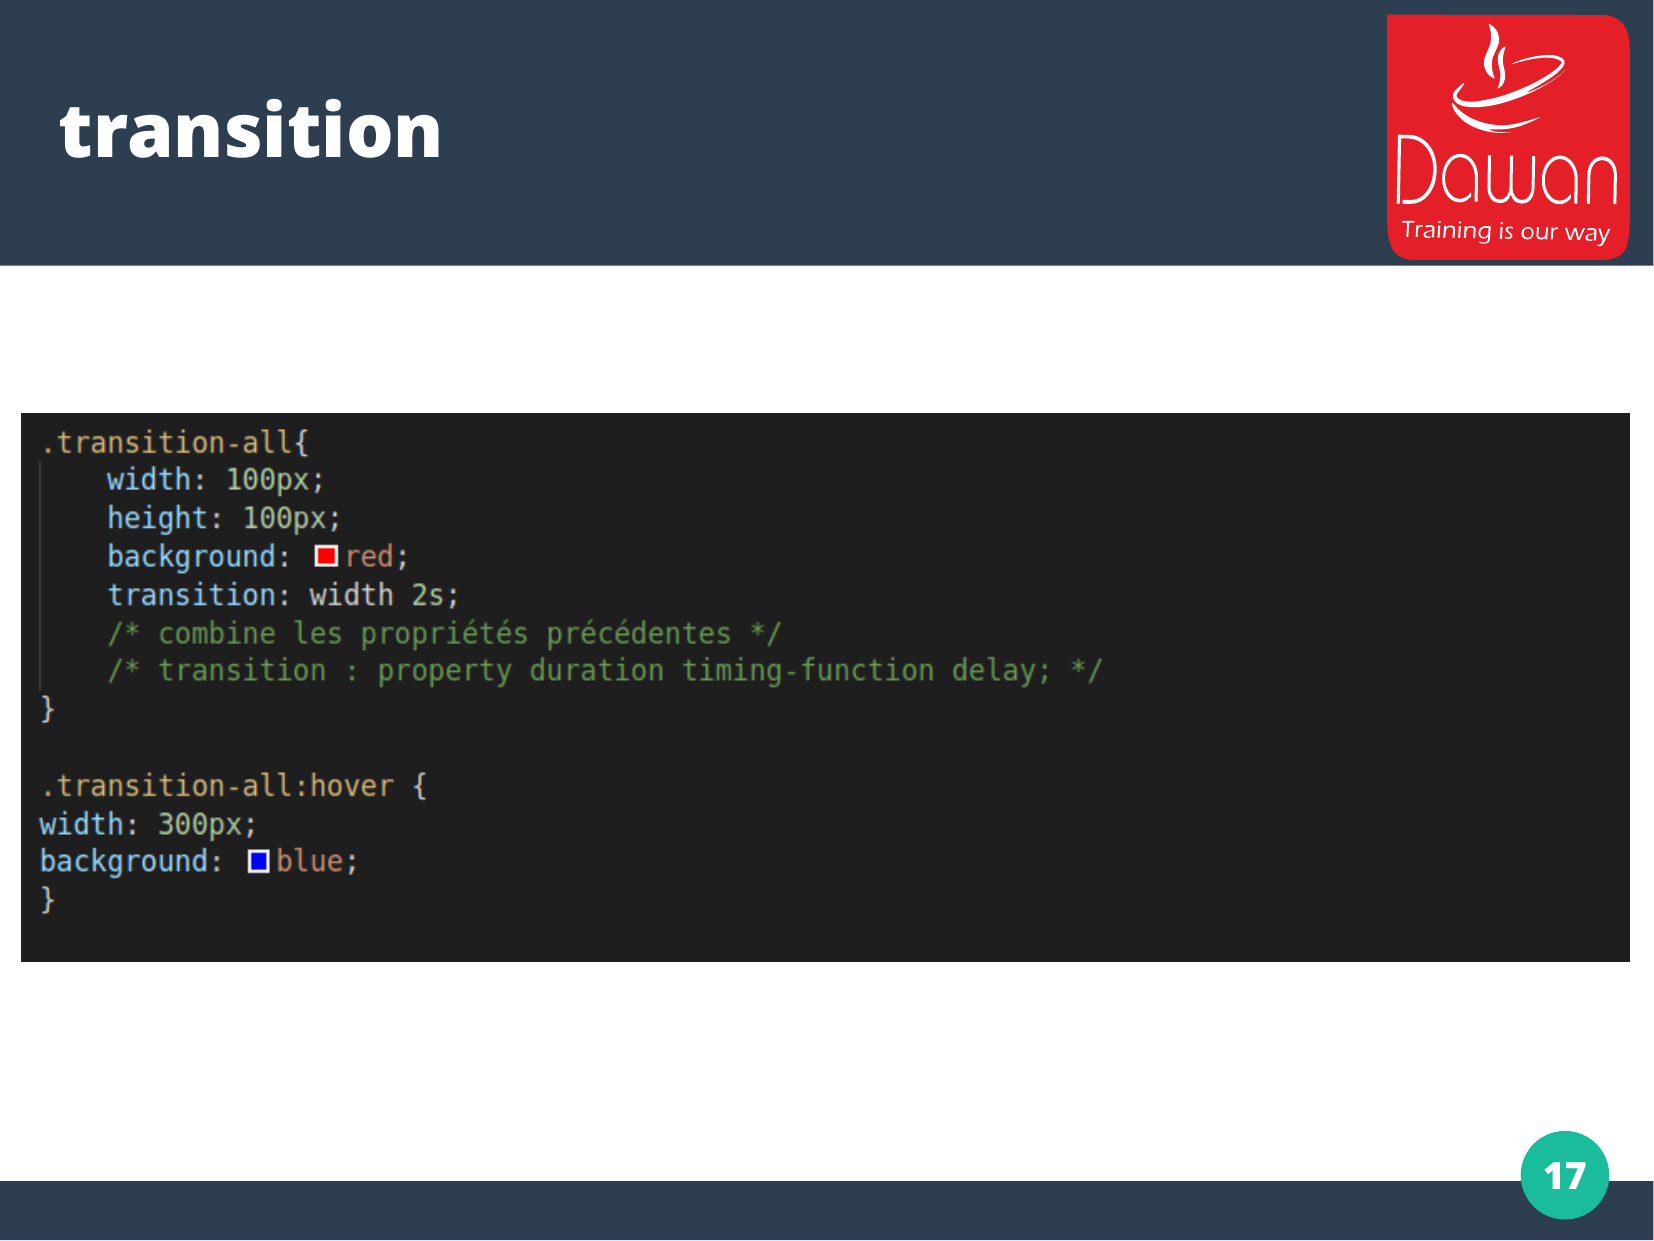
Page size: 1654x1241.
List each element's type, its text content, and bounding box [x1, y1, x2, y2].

title transition [59, 49, 1387, 207]
picture [1387, 14, 1630, 260]
picture [21, 413, 1630, 962]
